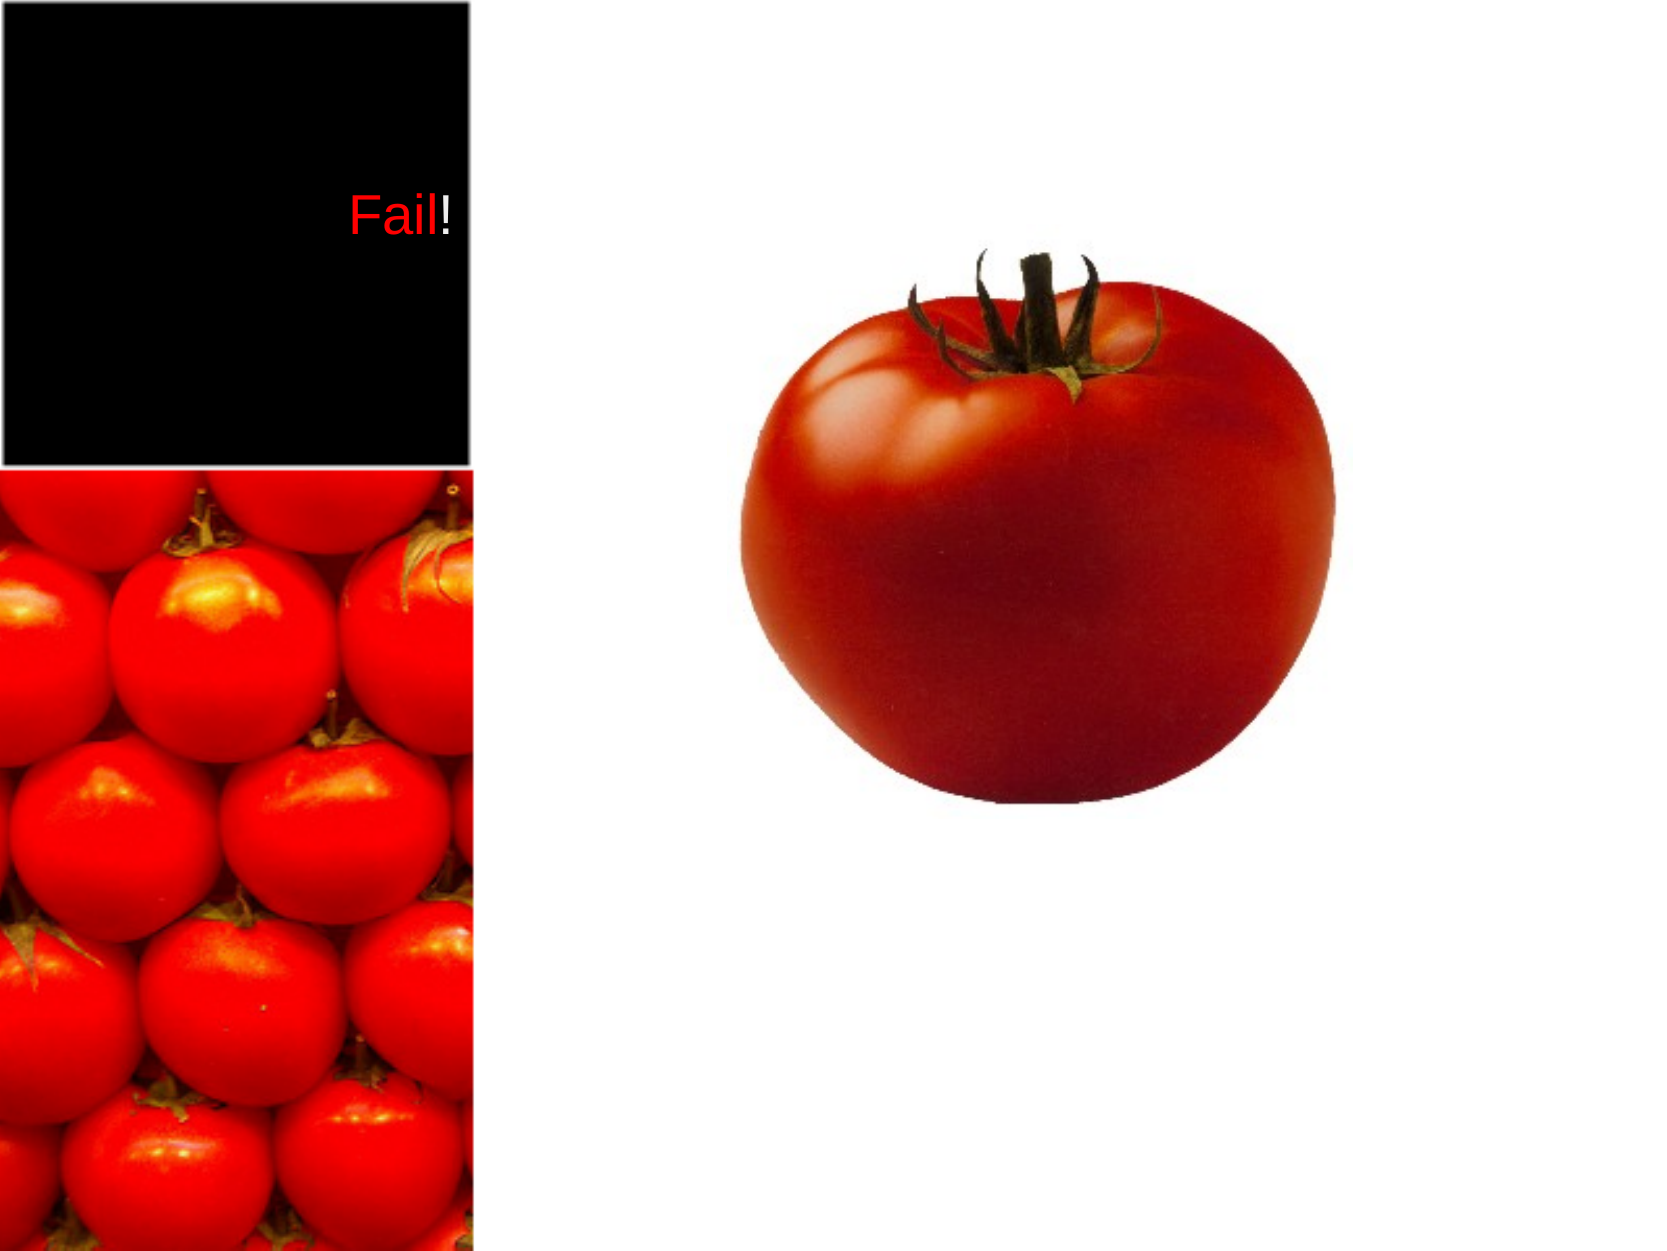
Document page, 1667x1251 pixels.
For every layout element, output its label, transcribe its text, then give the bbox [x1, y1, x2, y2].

picture [0, 0, 1667, 1251]
text_box Fail! [24, 183, 455, 248]
